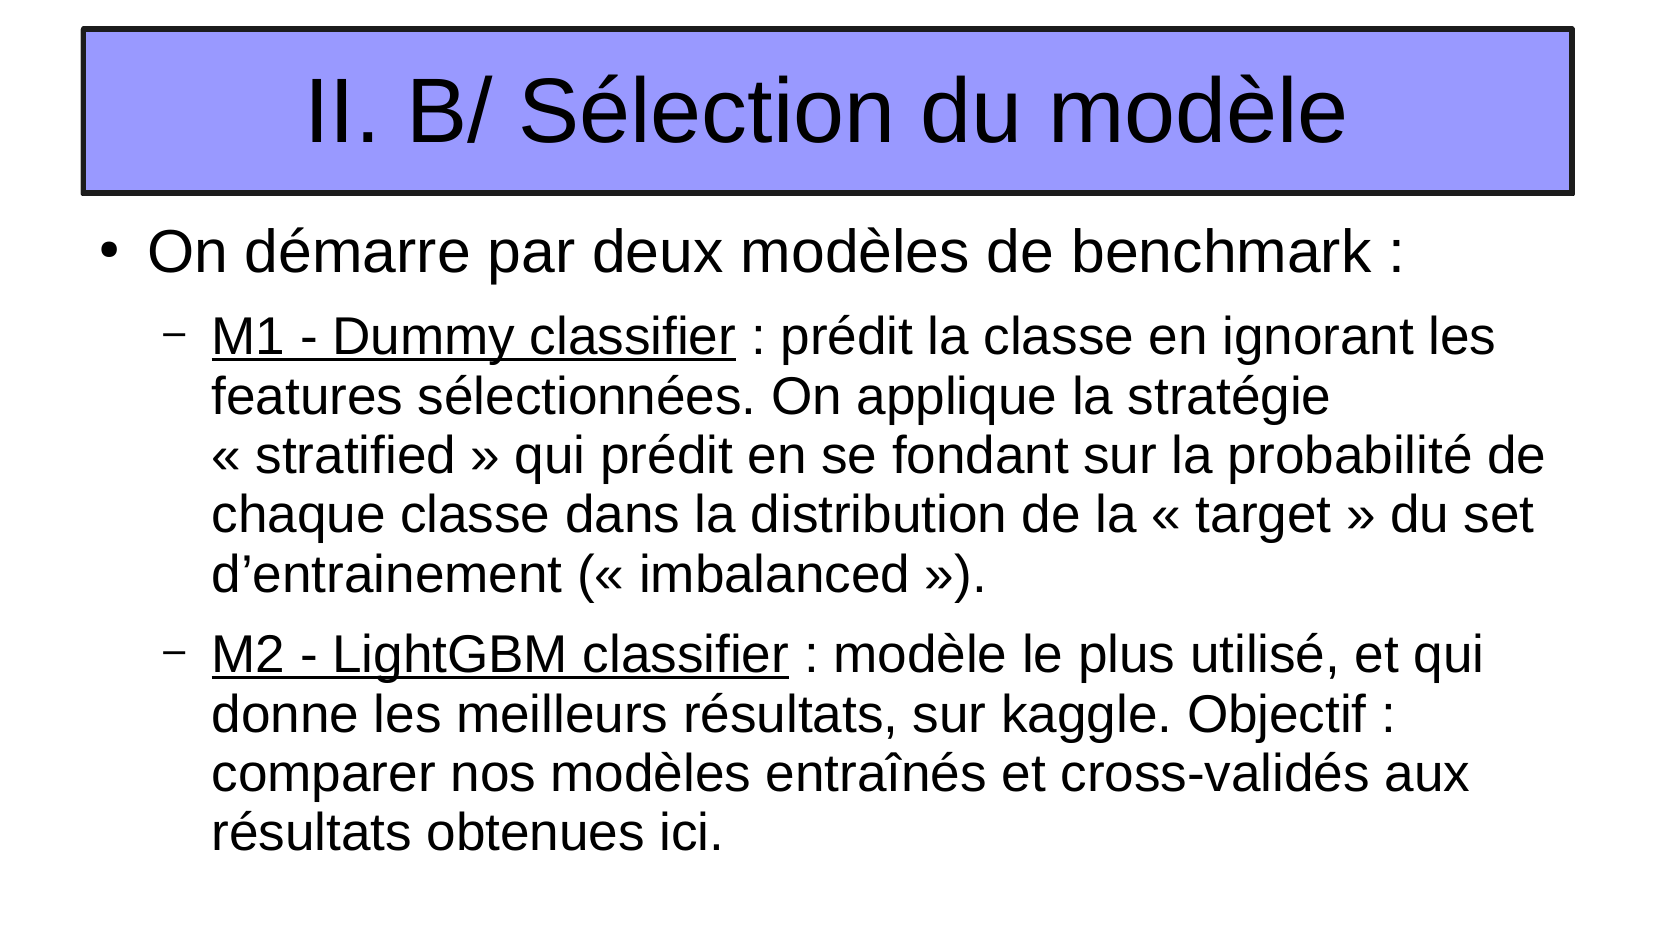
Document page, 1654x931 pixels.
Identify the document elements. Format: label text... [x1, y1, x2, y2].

list On démarre par deux modèles de benchmark : M1 - Dummy classifier : prédit la classe en ignorant les features sélectionnées. On applique la stratégie « stratified » qui prédit en se fondant sur la probabilité de chaque classe dans la distribution de la « target » du set d’entrainement (« imbalanced »). M2 - LightGBM classifier : modèle le plus utilisé, et qui donne les meilleurs résultats, sur kaggle. Objectif : comparer nos modèles entraînés et cross-validés aux résultats obtenues ici. [82, 217, 1571, 863]
title II. B/ Sélection du modèle [83, 29, 1572, 193]
